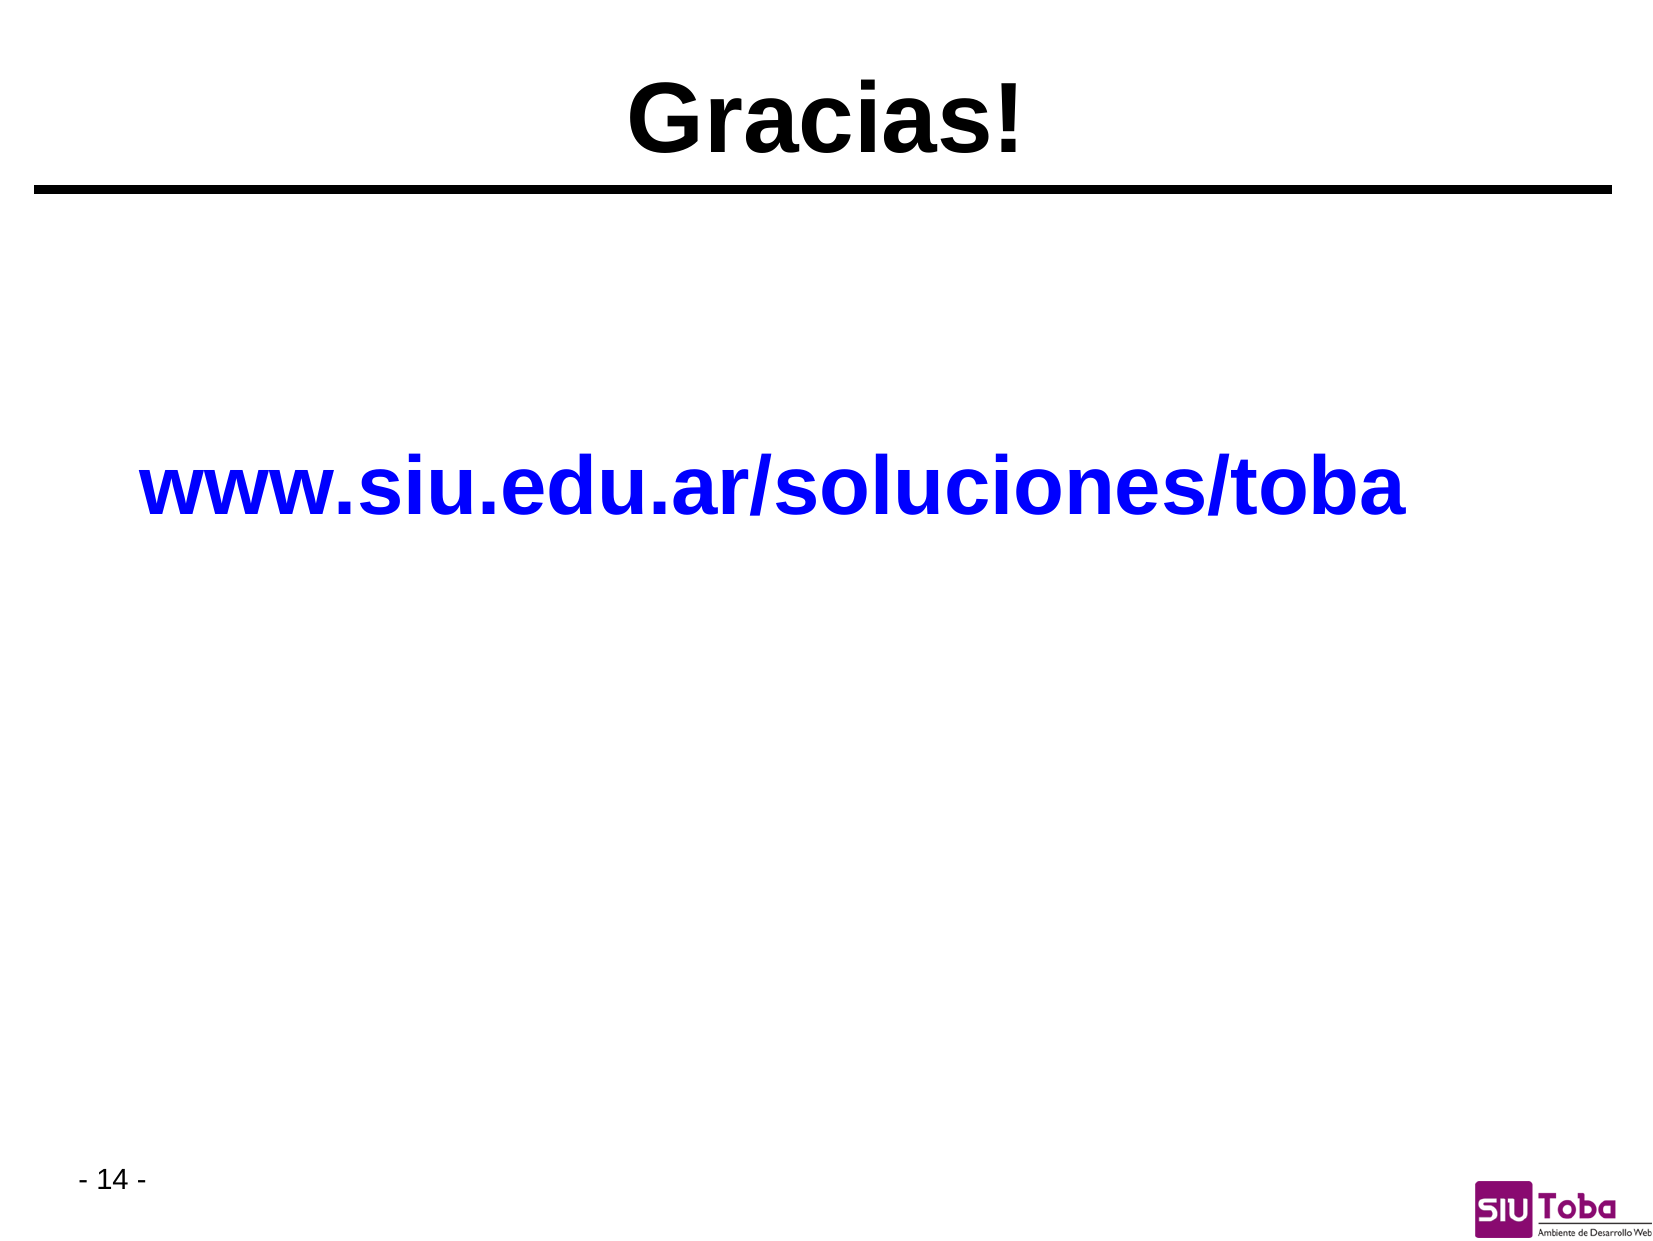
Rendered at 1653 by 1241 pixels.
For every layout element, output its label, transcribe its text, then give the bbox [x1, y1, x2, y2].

list www.siu.edu.ar/soluciones/toba [122, 439, 1577, 745]
picture [1475, 1181, 1652, 1238]
title Gracias! [58, 47, 1594, 188]
